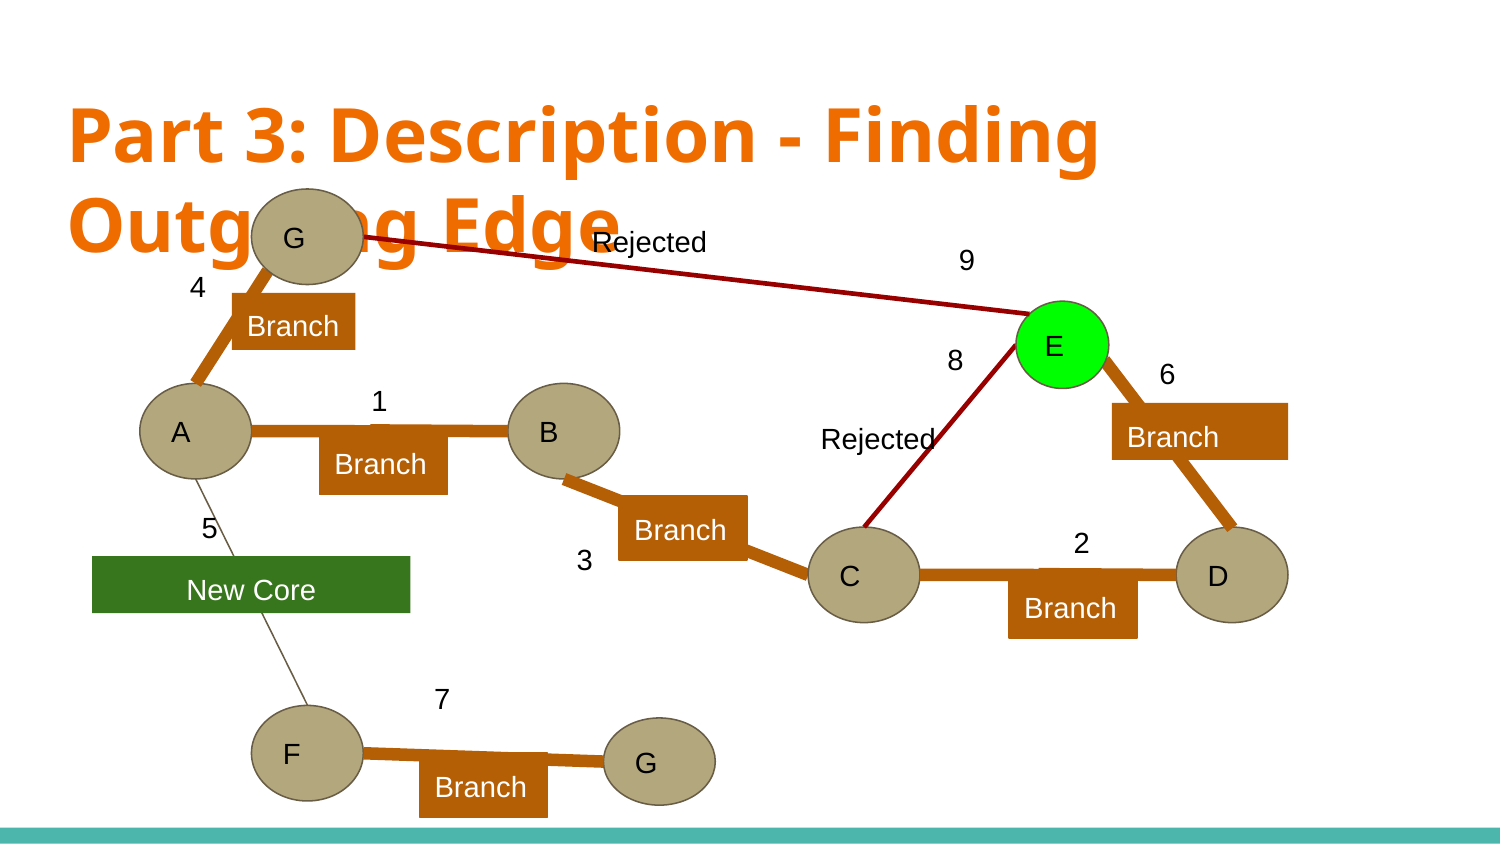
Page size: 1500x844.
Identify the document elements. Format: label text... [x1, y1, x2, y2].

text_box Branch [419, 753, 548, 818]
text_box G [251, 188, 364, 285]
text_box New Core [92, 556, 411, 614]
text_box 6 [1144, 340, 1193, 392]
text_box C [808, 527, 920, 623]
text_box Branch [1111, 402, 1289, 460]
text_box G [604, 717, 716, 806]
title Part 3: Description - Finding Outgoing Edge [51, 72, 1449, 189]
text_box 9 [943, 226, 992, 263]
text_box 5 [187, 494, 217, 552]
text_box B [508, 383, 620, 479]
text_box Branch [319, 430, 448, 495]
text_box Rejected [805, 405, 1024, 463]
text_box D [1176, 527, 1288, 623]
text_box 8 [932, 326, 1004, 384]
text_box 1 [356, 366, 419, 418]
text_box Branch [1009, 574, 1138, 639]
text_box 2 [1058, 509, 1122, 546]
text_box Branch [231, 292, 356, 350]
text_box 3 [561, 526, 758, 643]
text_box 4 [175, 253, 247, 311]
text_box Branch [619, 495, 748, 526]
text_box 9 [962, 252, 970, 261]
text_box Rejected [576, 208, 796, 266]
text_box A [139, 383, 252, 479]
text_box E [1015, 301, 1109, 389]
text_box F [251, 705, 363, 801]
text_box 7 [419, 665, 596, 717]
